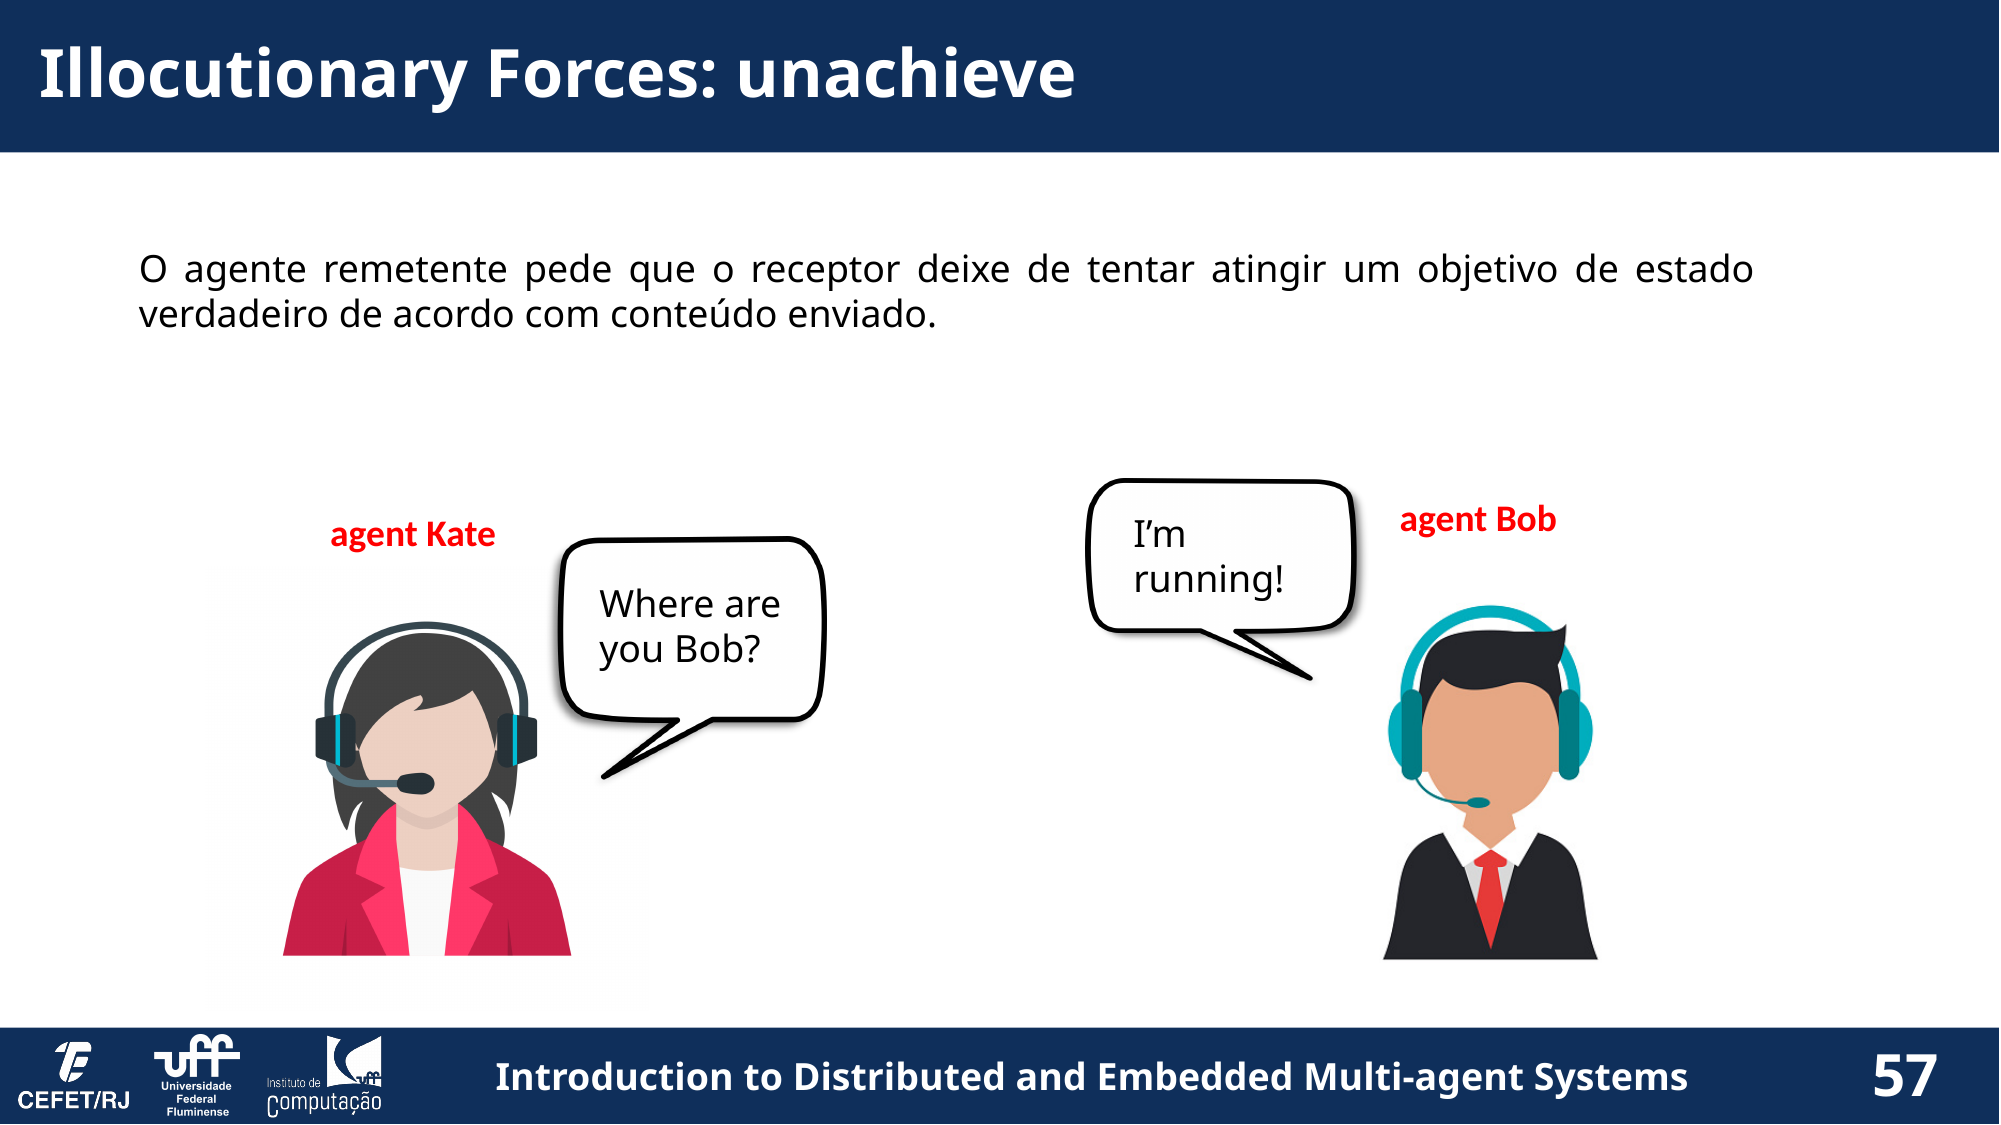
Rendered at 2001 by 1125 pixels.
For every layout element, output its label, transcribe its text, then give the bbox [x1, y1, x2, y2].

picture [1085, 478, 1713, 1005]
picture [153, 1033, 241, 1121]
picture [18, 1021, 129, 1125]
text_box agent Bob [1370, 486, 1596, 547]
text_box O agente remetente pede que o receptor deixe de tentar atingir um objetivo de estado verdadeiro de acordo com conteúdo enviado. [123, 237, 1771, 343]
text_box I’m running! [1118, 502, 1328, 607]
picture [265, 1033, 383, 1118]
text_box Illocutionary Forces: unachieve [25, 23, 1999, 119]
picture [205, 536, 827, 1011]
text_box Where are you Bob? [584, 572, 880, 678]
text_box agent Kate [295, 501, 531, 562]
